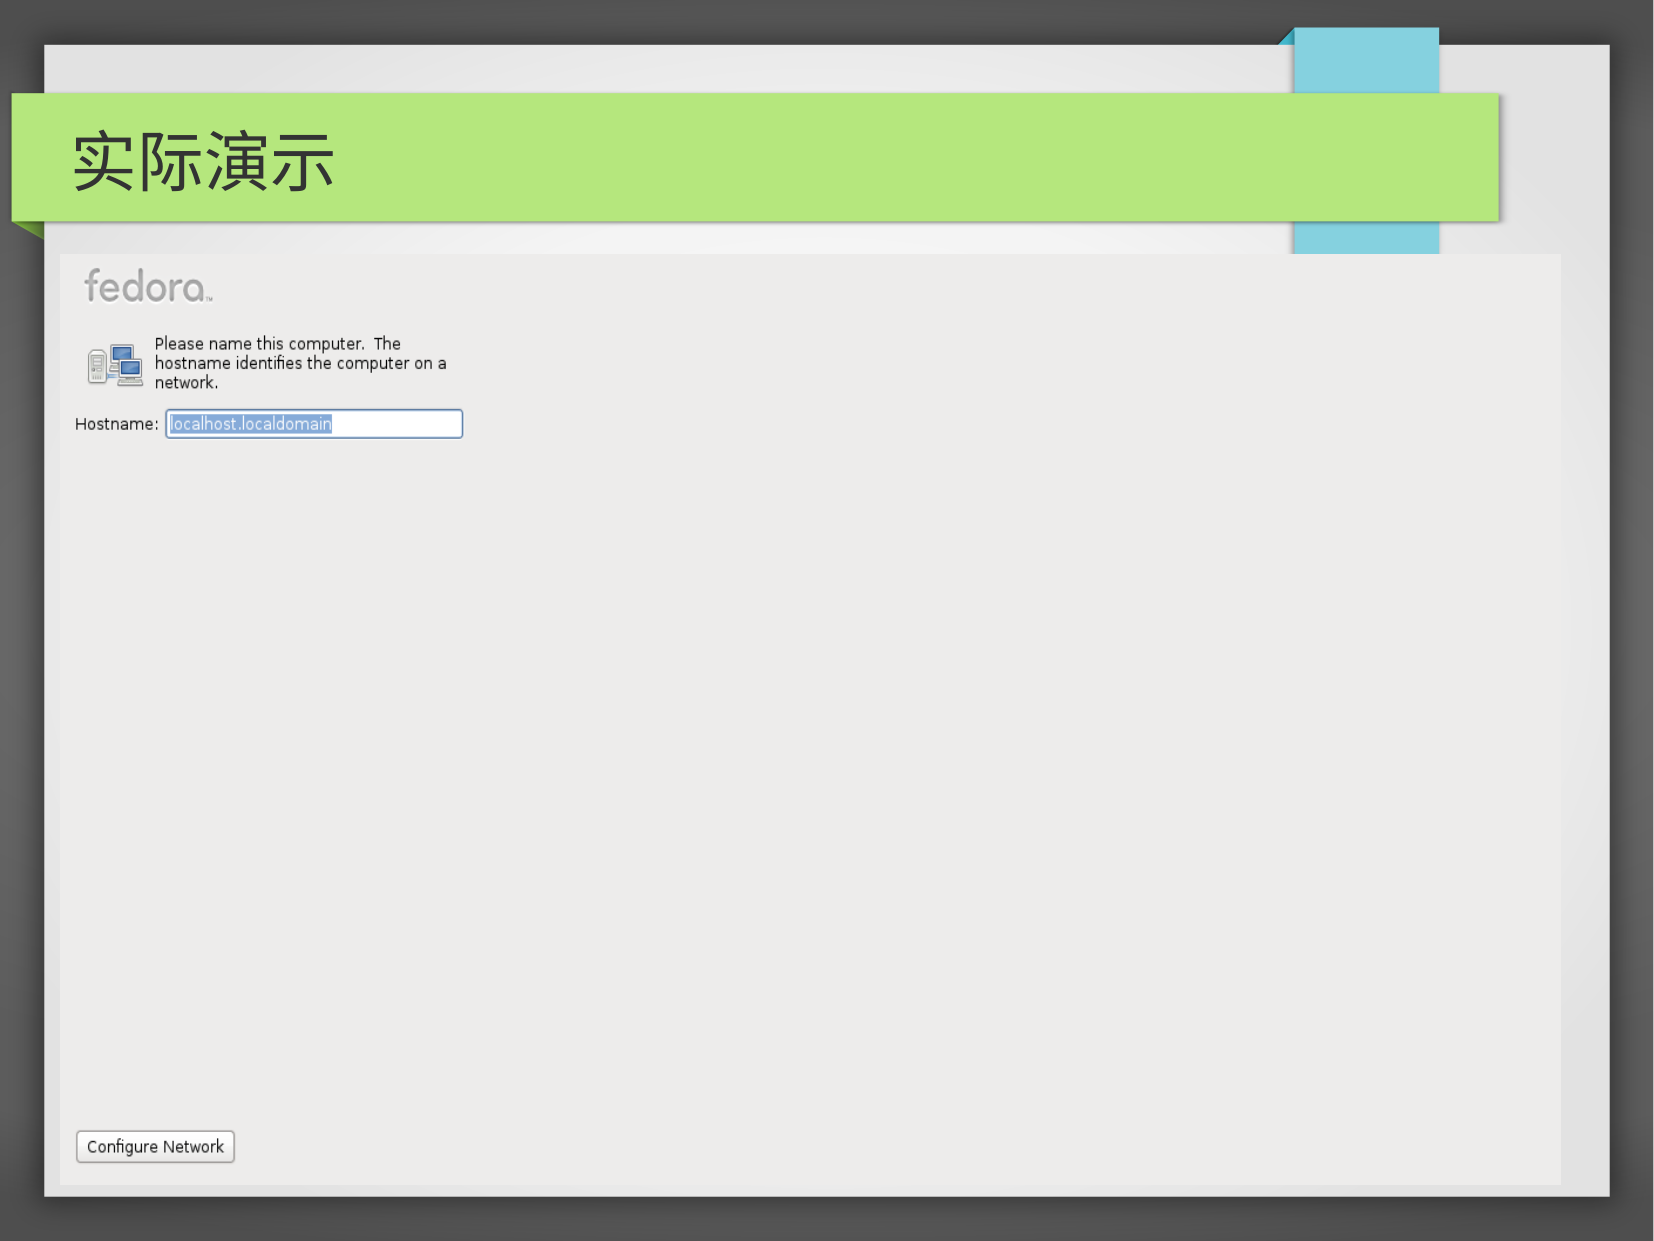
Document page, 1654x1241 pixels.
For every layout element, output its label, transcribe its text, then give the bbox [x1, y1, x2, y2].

title 实际演示 [82, 49, 1571, 257]
picture [0, 0, 1654, 1241]
